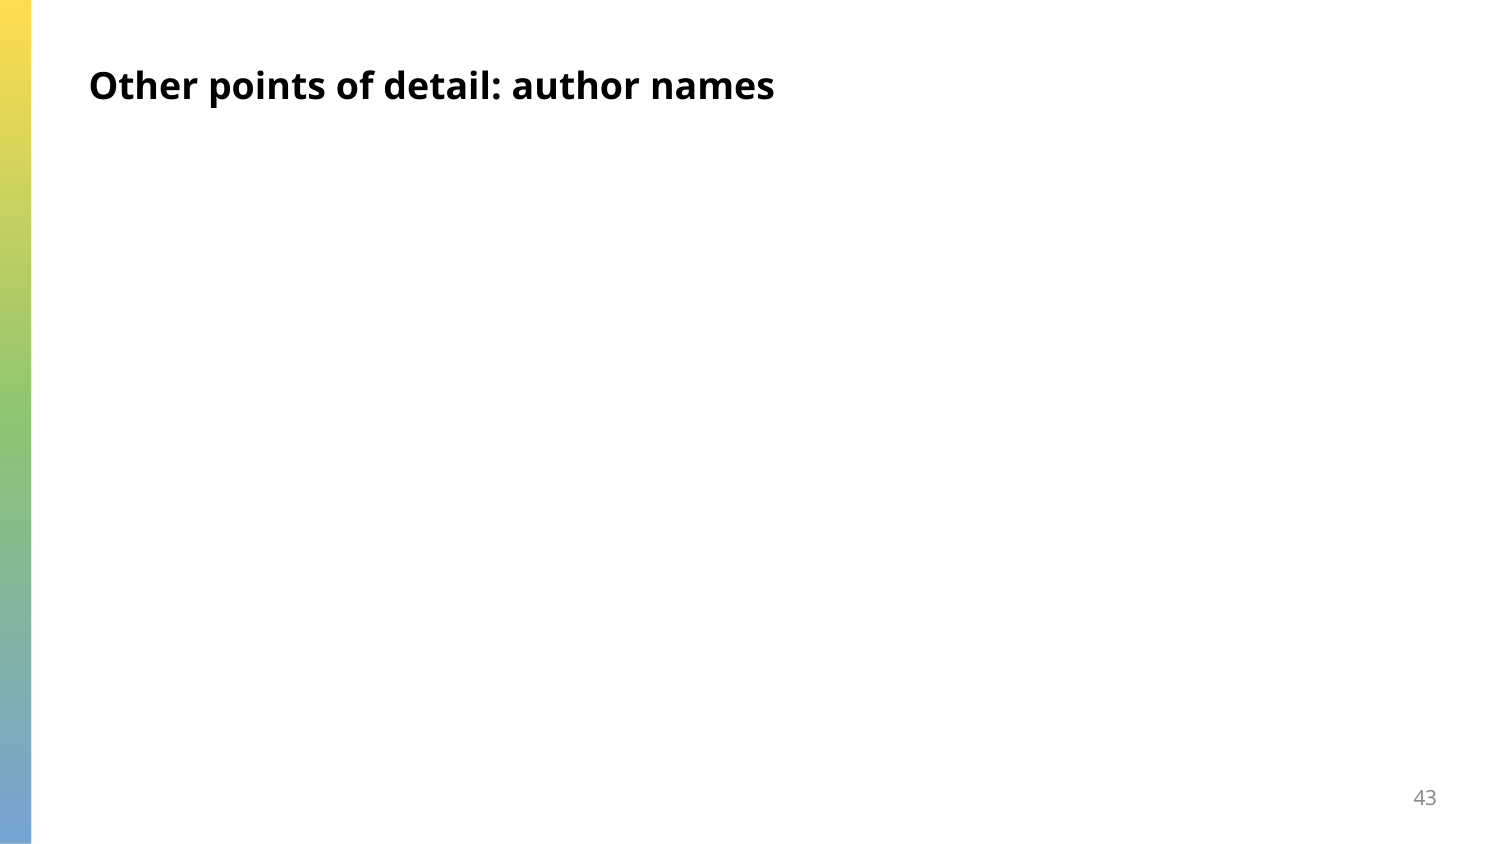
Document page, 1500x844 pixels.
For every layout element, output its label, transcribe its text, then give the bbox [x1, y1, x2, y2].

picture [0, 0, 1500, 844]
list Other points of detail: author names [88, 61, 1442, 157]
